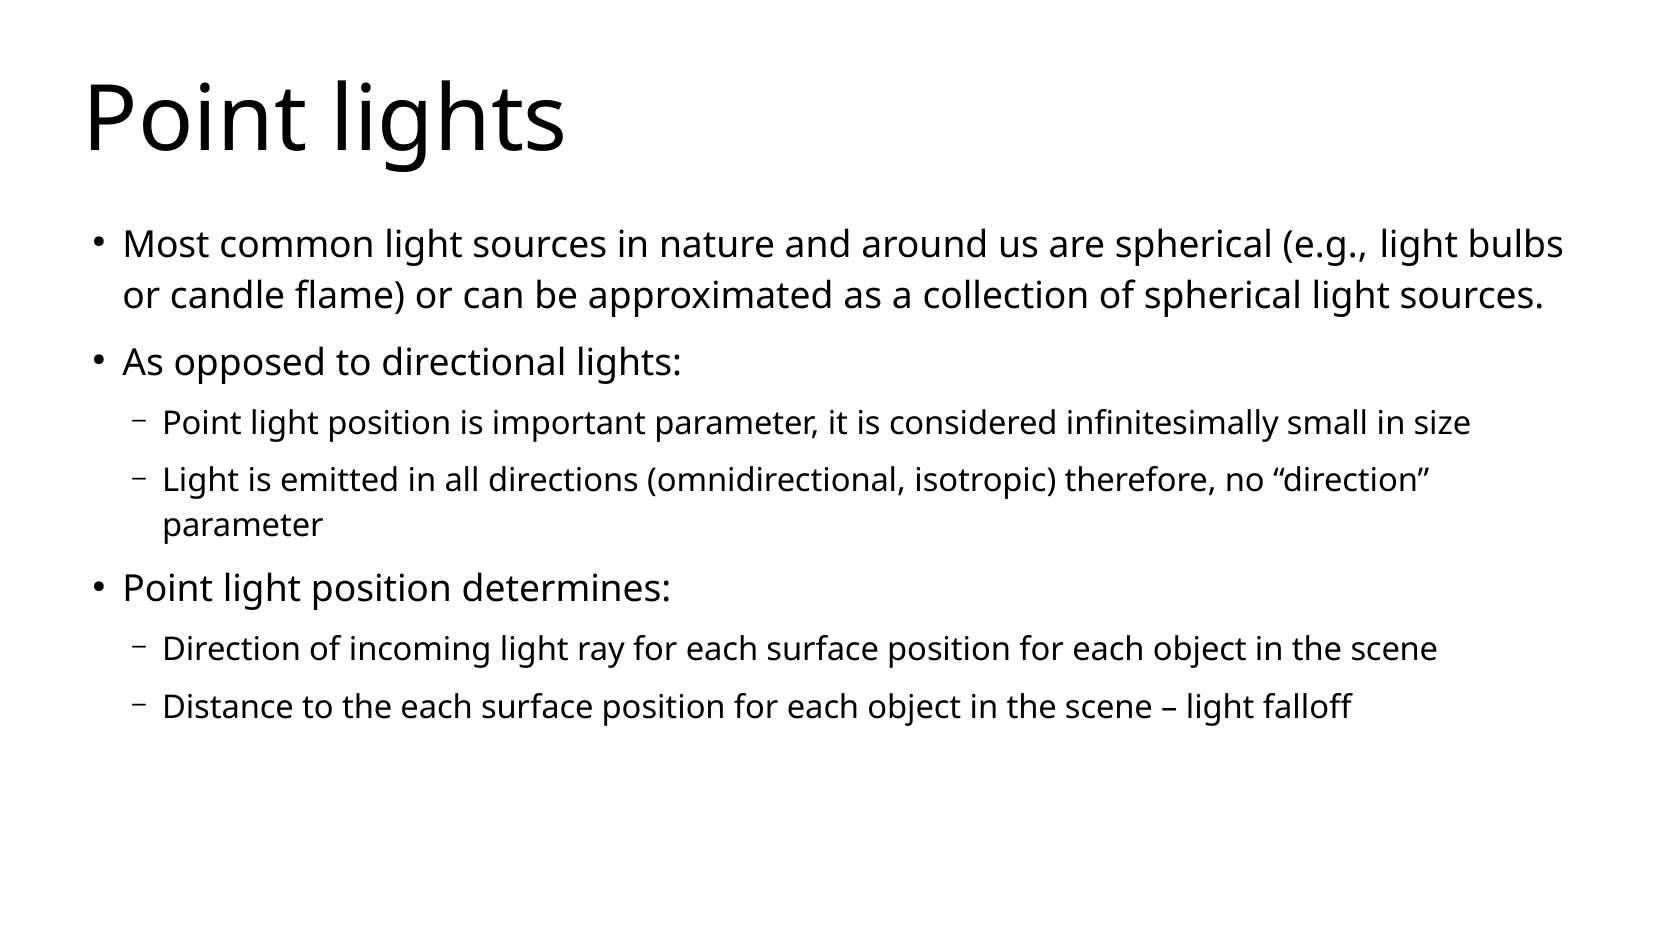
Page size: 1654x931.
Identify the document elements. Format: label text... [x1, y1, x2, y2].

list Most common light sources in nature and around us are spherical (e.g., light bulbs or candle flame) or can be approximated as a collection of spherical light sources. As opposed to directional lights: Point light position is important parameter, it is considered infinitesimally small in size Light is emitted in all directions (omnidirectional, isotropic) therefore, no “direction” parameter Point light position determines: Direction of incoming light ray for each surface position for each object in the scene Distance to the each surface position for each object in the scene – light falloff [82, 217, 1571, 758]
title Point lights [82, 37, 1571, 193]
